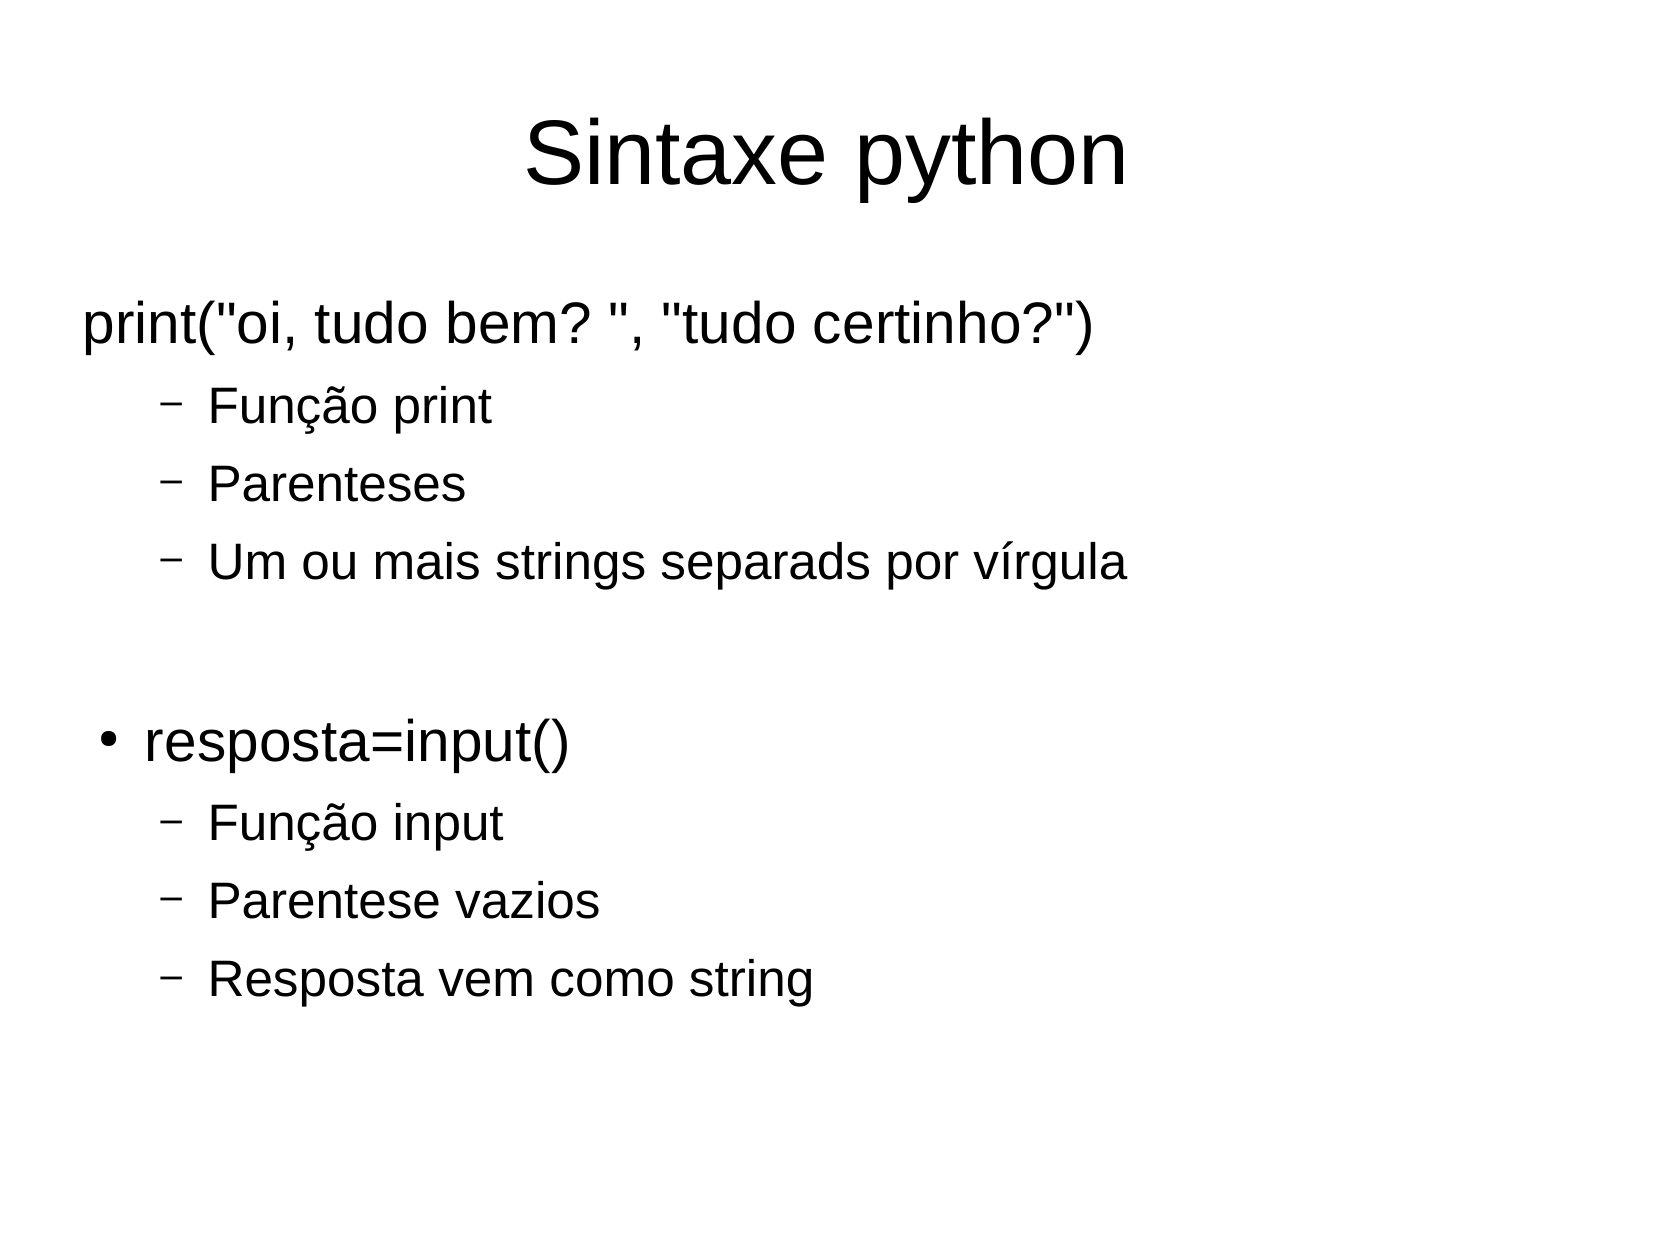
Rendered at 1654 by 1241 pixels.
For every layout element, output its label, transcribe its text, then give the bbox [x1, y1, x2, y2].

list print("oi, tudo bem? ", "tudo certinho?") Função print Parenteses Um ou mais strings separads por vírgula resposta=input() Função input Parentese vazios Resposta vem como string [82, 290, 1571, 1010]
title Sintaxe python [82, 49, 1571, 257]
